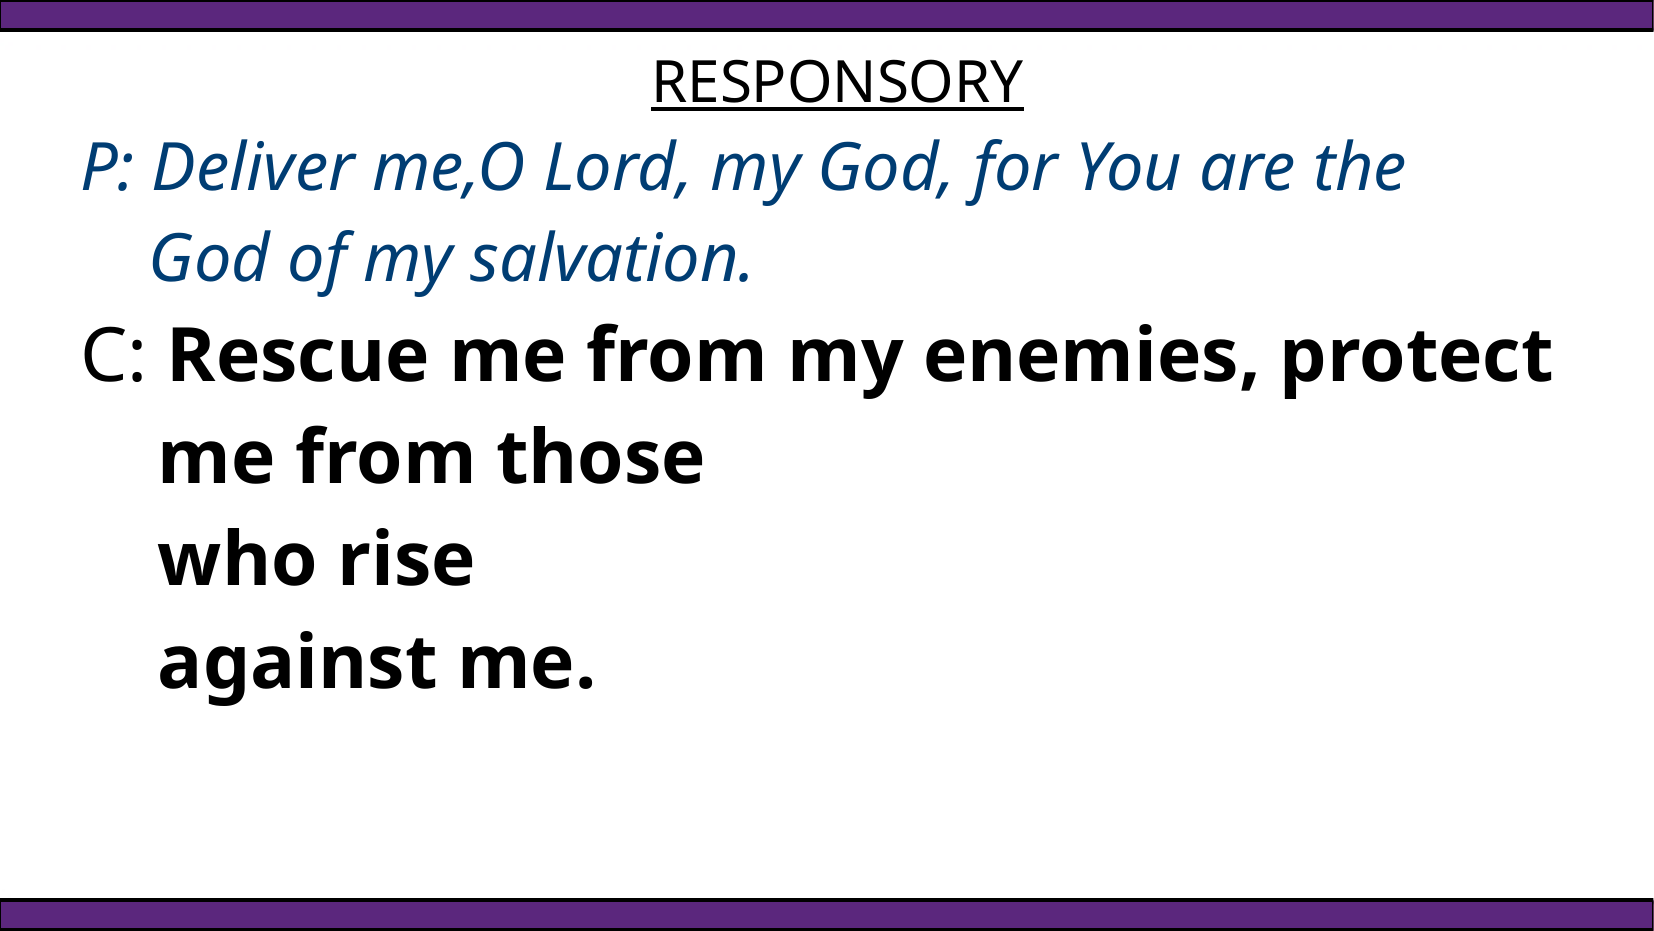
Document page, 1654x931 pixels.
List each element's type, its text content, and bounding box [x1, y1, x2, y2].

text_box RESPONSORY P: Deliver me,O Lord, my God, for You are the God of my salvation. C: Rescue me from my enemies, protect me from those who rise against me. [65, 32, 1611, 702]
text_box [0, 900, 1654, 931]
text_box [0, 0, 1654, 31]
picture [0, 31, 1654, 900]
